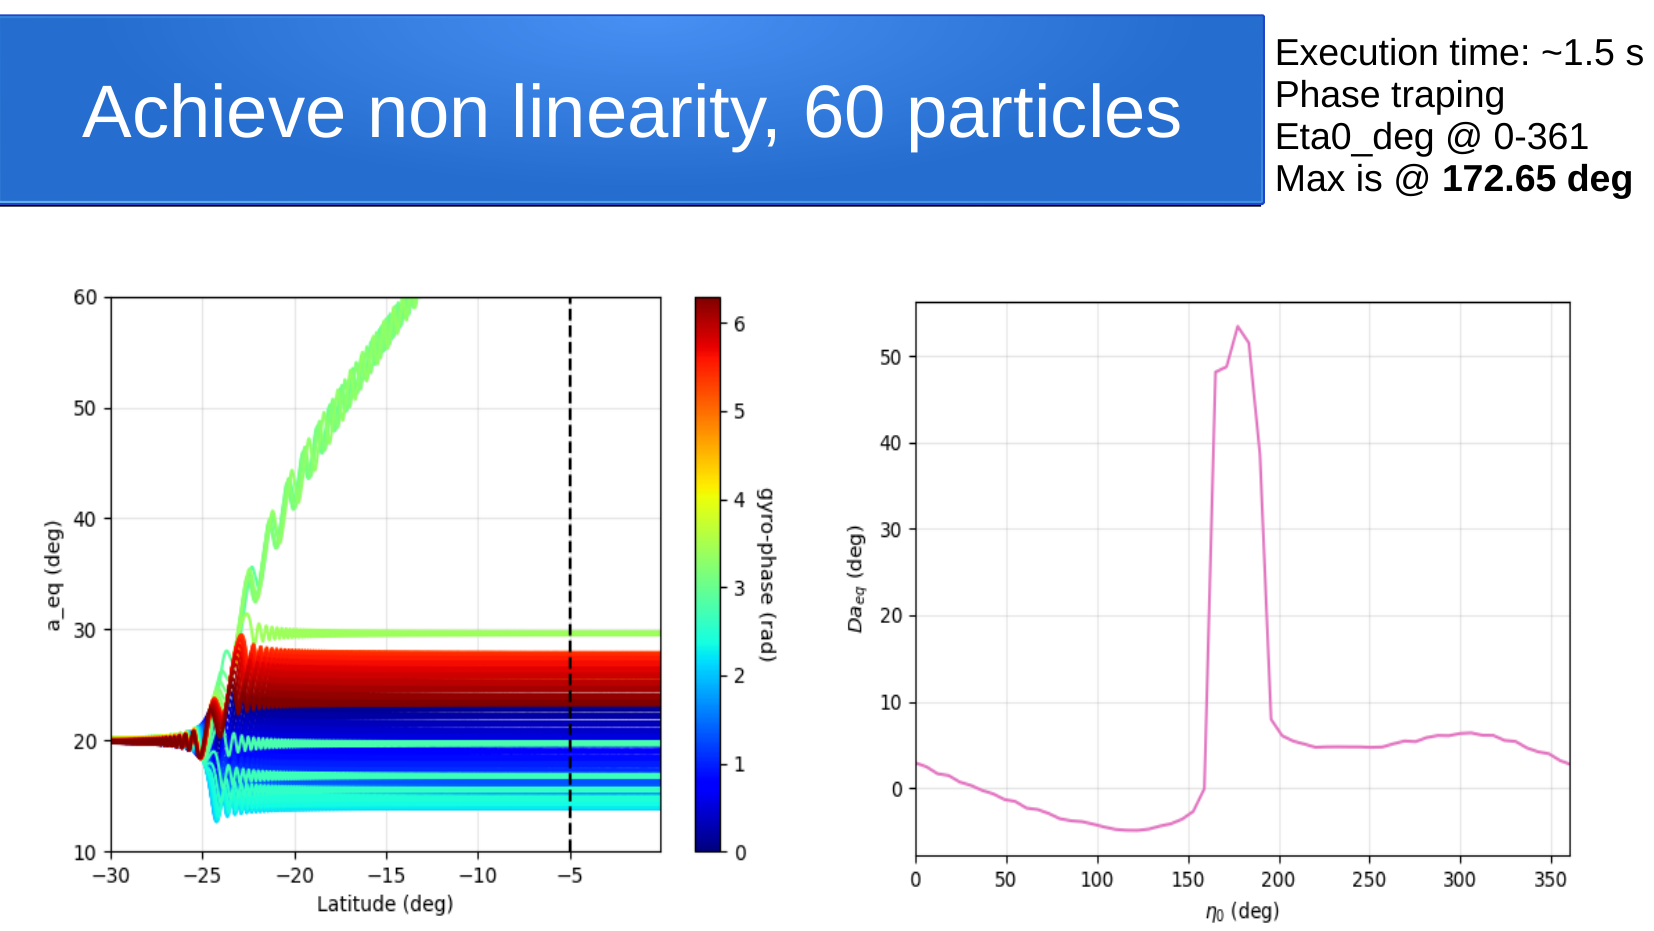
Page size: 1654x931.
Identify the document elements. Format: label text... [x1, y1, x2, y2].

title Achieve non linearity, 60 particles [82, 35, 1235, 189]
text_box Execution time: ~1.5 s Phase traping Eta0_deg @ 0-361 Max is @ 172.65 deg [1260, 0, 1654, 215]
picture [0, 210, 1654, 931]
